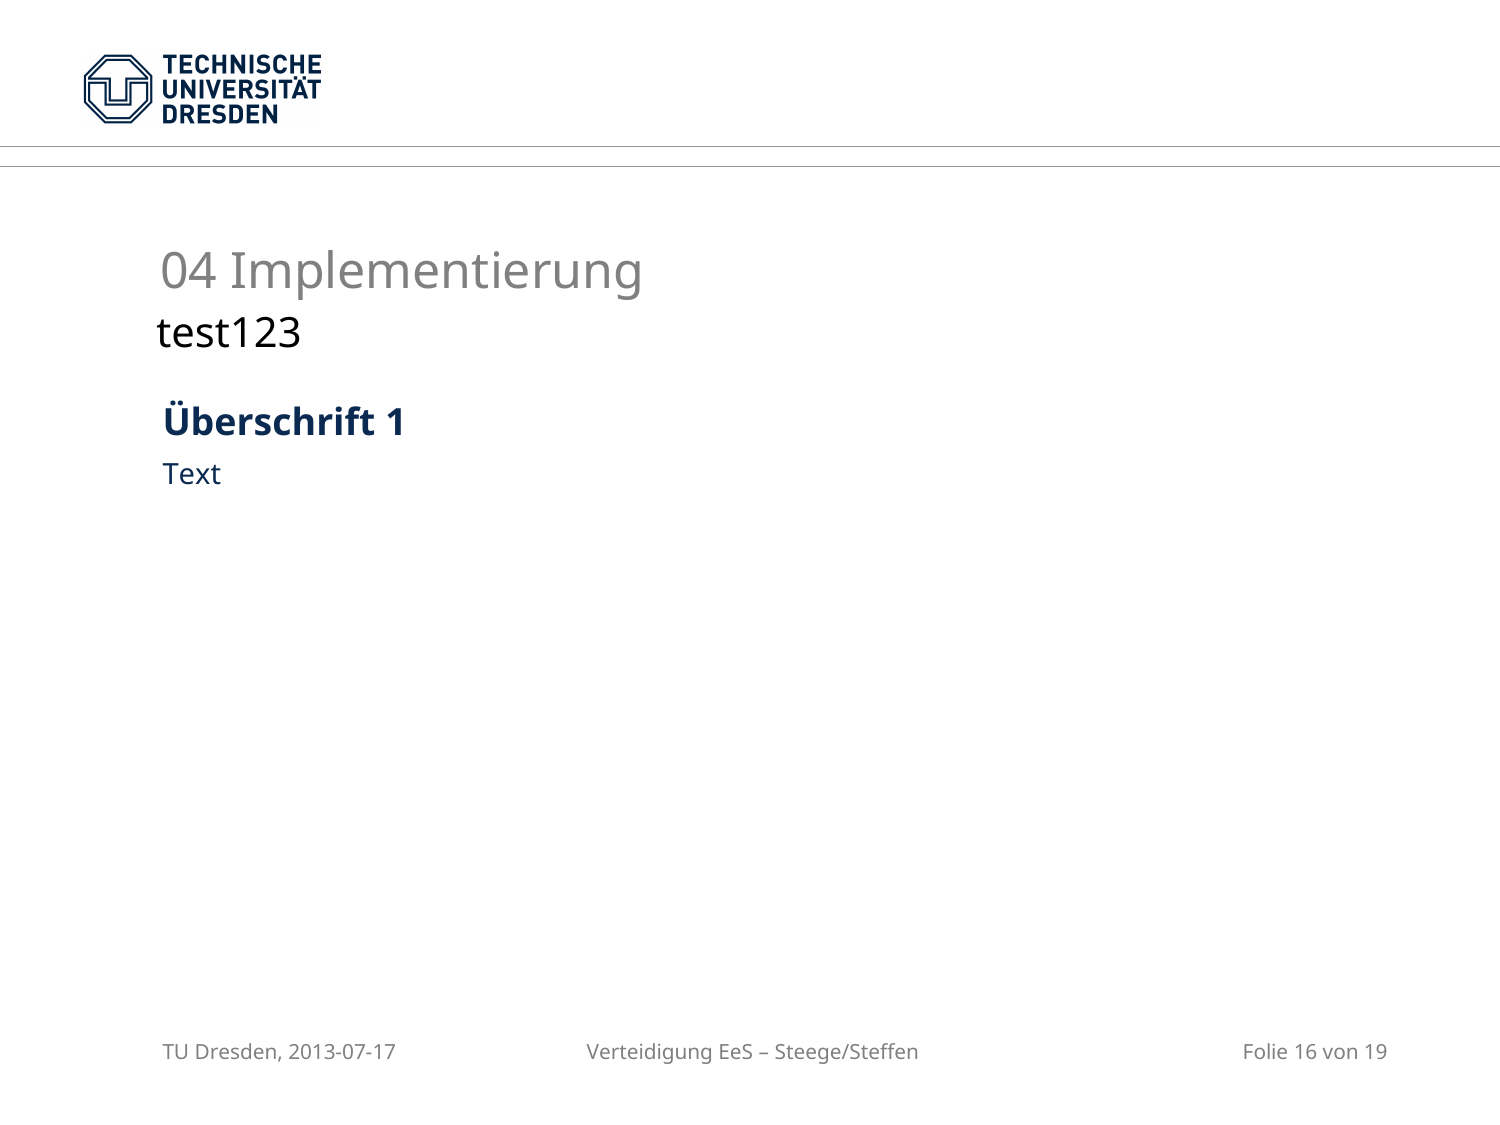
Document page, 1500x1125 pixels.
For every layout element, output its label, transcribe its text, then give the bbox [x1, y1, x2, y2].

picture [83, 54, 321, 124]
list Überschrift 1 Text [162, 387, 1388, 963]
title 04 Implementierung [160, 230, 1392, 307]
text_box test123 [156, 299, 1388, 363]
